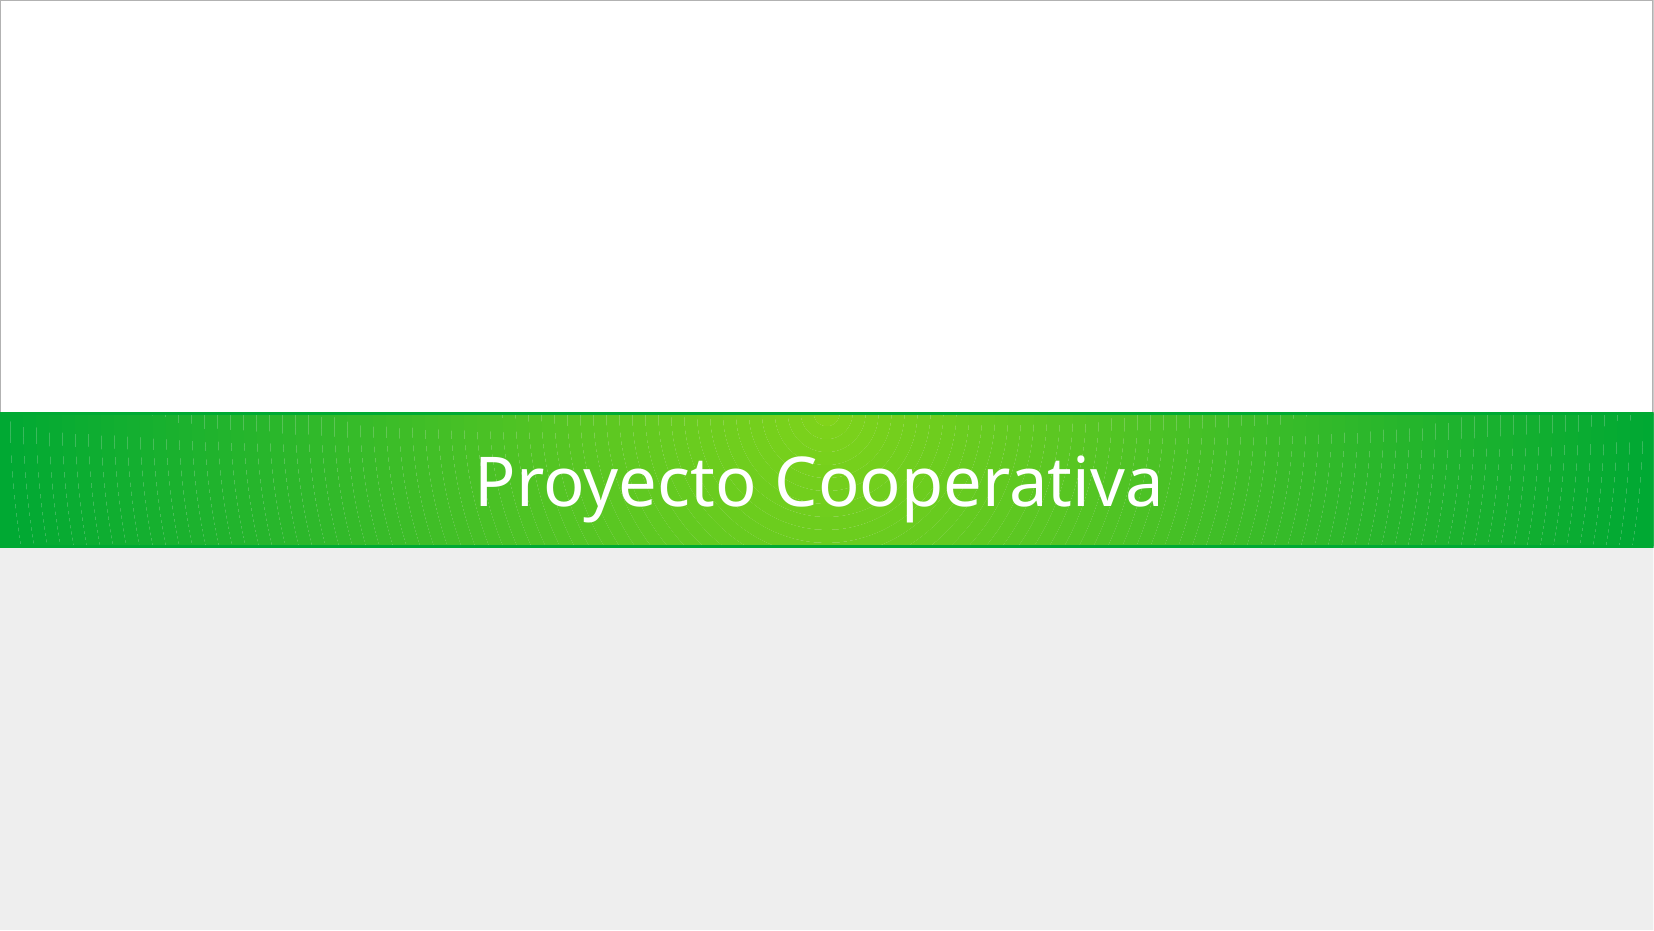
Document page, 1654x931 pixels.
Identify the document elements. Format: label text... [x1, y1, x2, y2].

title Proyecto Cooperativa [73, 428, 1565, 532]
